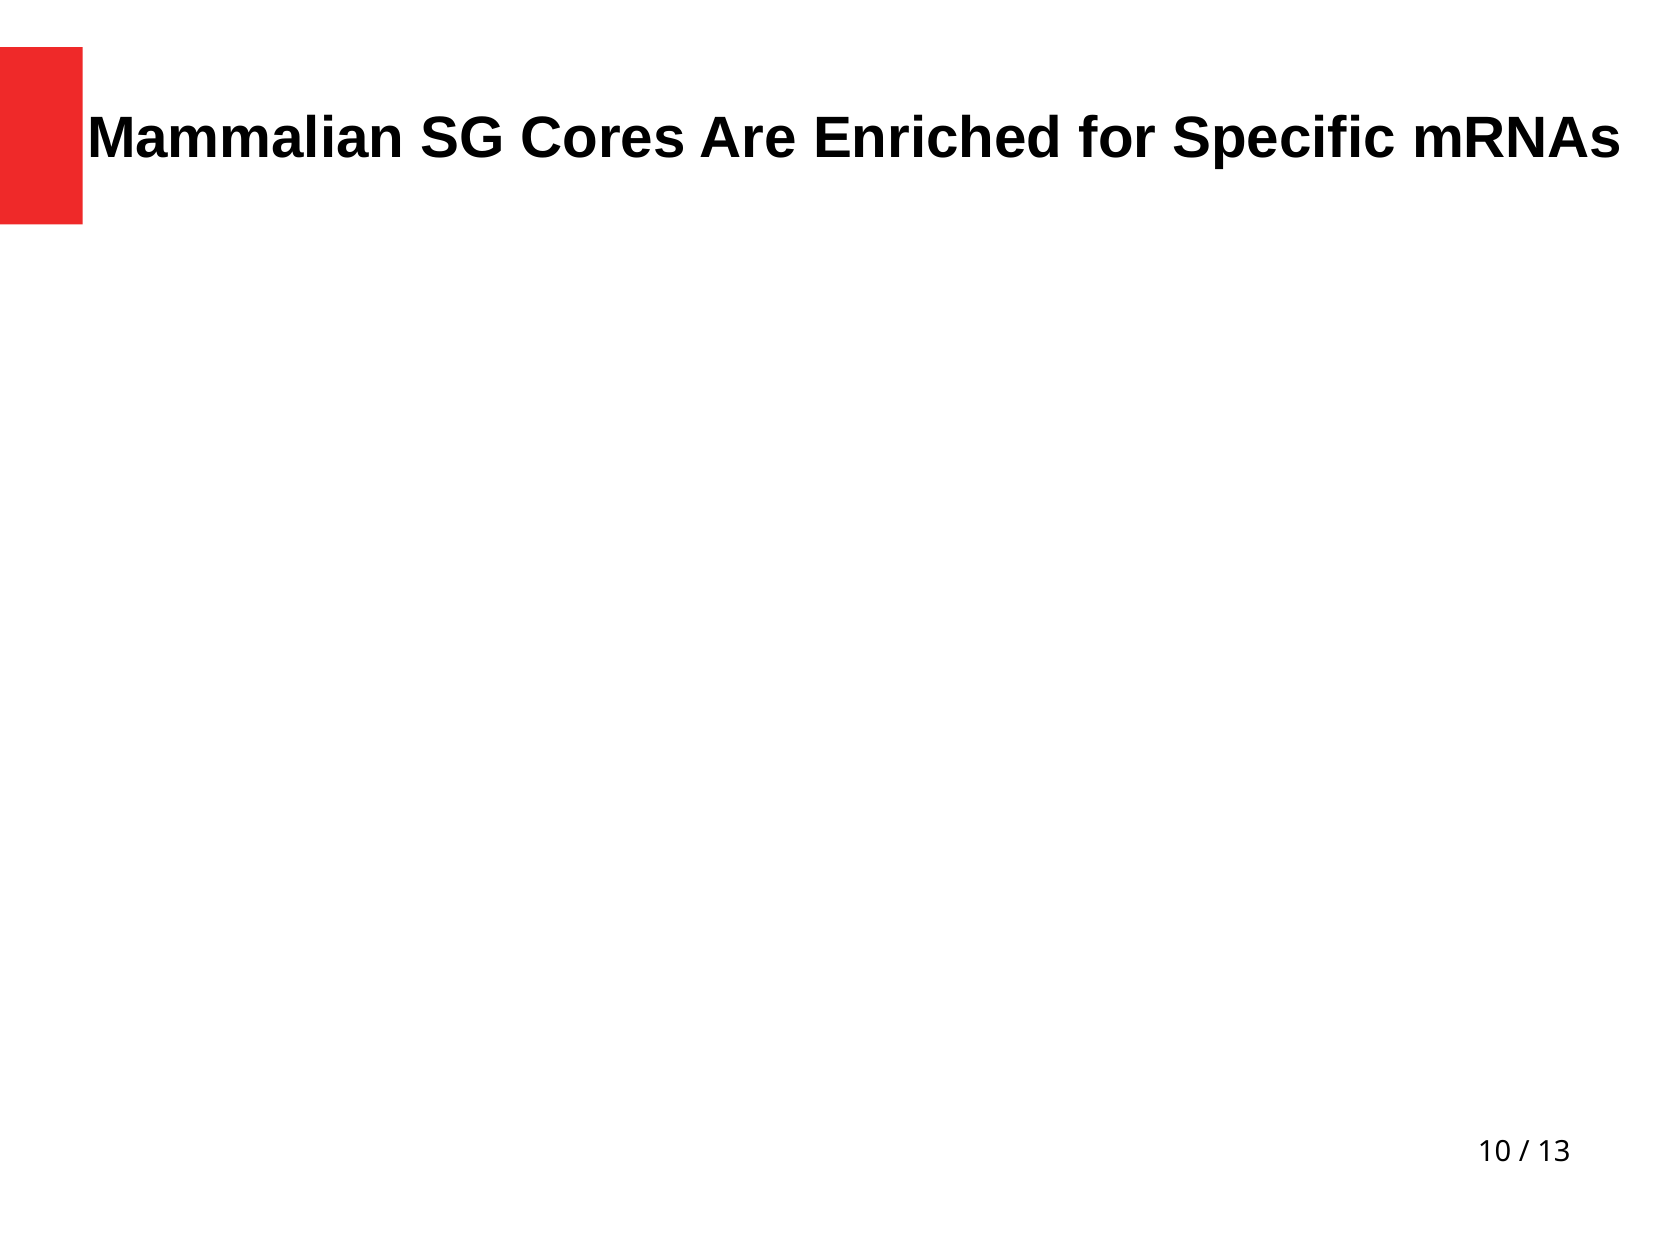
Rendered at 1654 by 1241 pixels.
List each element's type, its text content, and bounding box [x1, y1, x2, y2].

text_box Mammalian SG Cores Are Enriched for Specific mRNAs [72, 96, 1651, 196]
